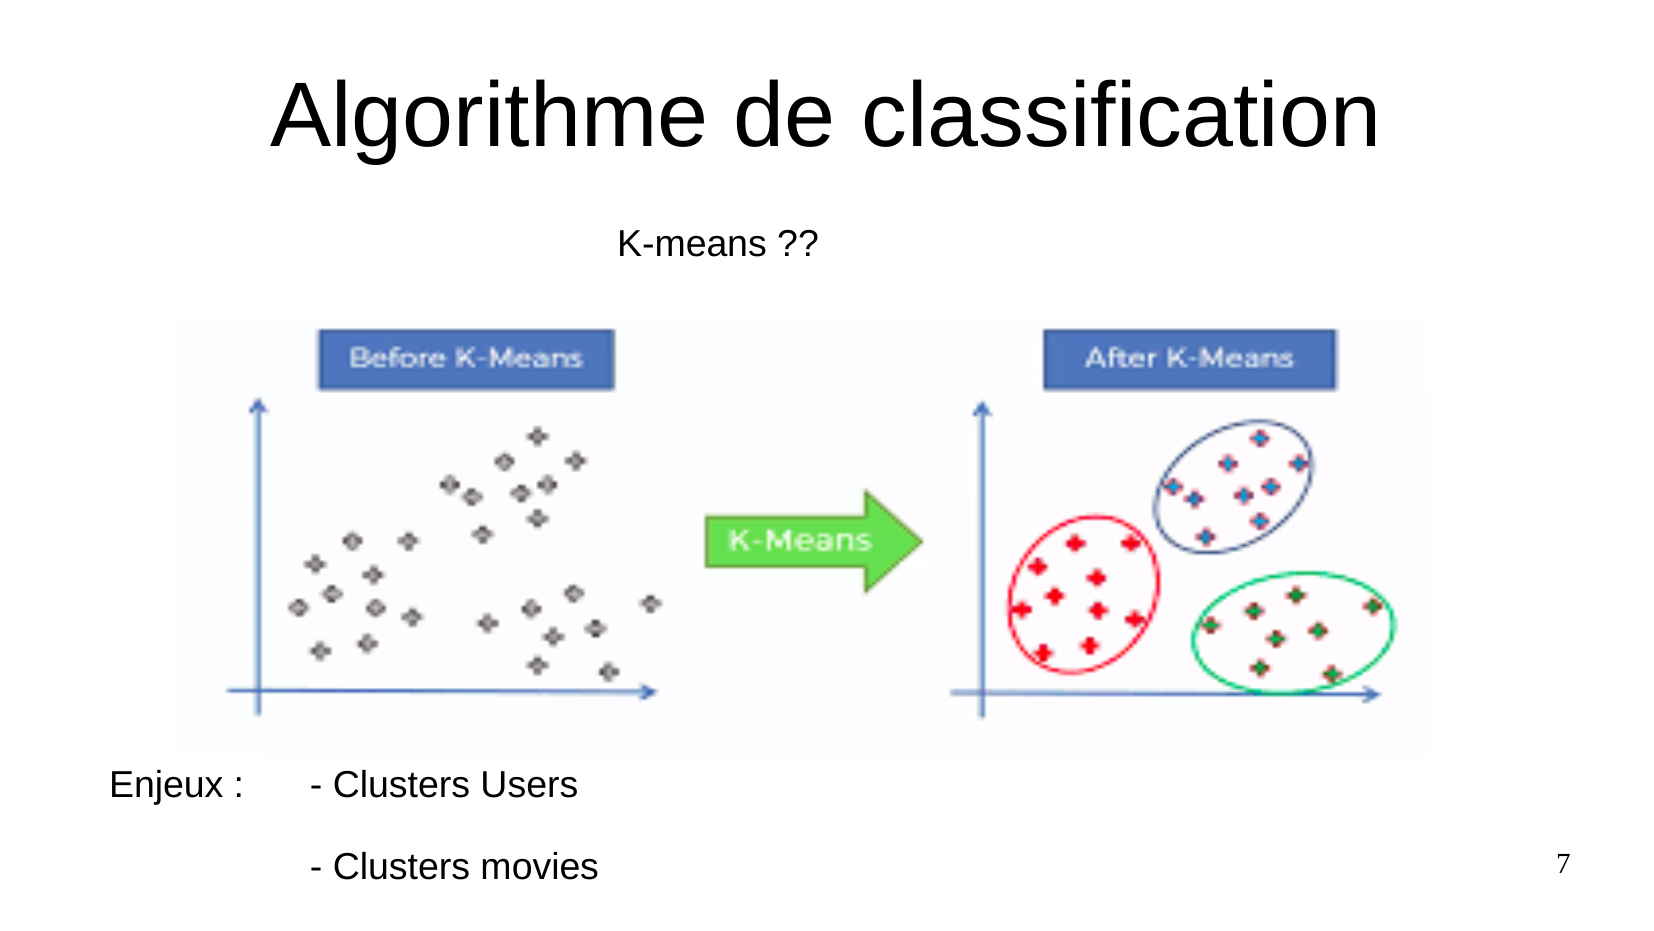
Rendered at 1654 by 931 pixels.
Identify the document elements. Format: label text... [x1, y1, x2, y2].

text_box - Clusters movies [295, 838, 615, 896]
text_box Enjeux : [94, 755, 295, 813]
picture [177, 318, 1430, 756]
text_box - Clusters Users [295, 755, 626, 813]
text_box K-means ?? [602, 214, 910, 272]
title Algorithme de classification [82, 37, 1571, 193]
